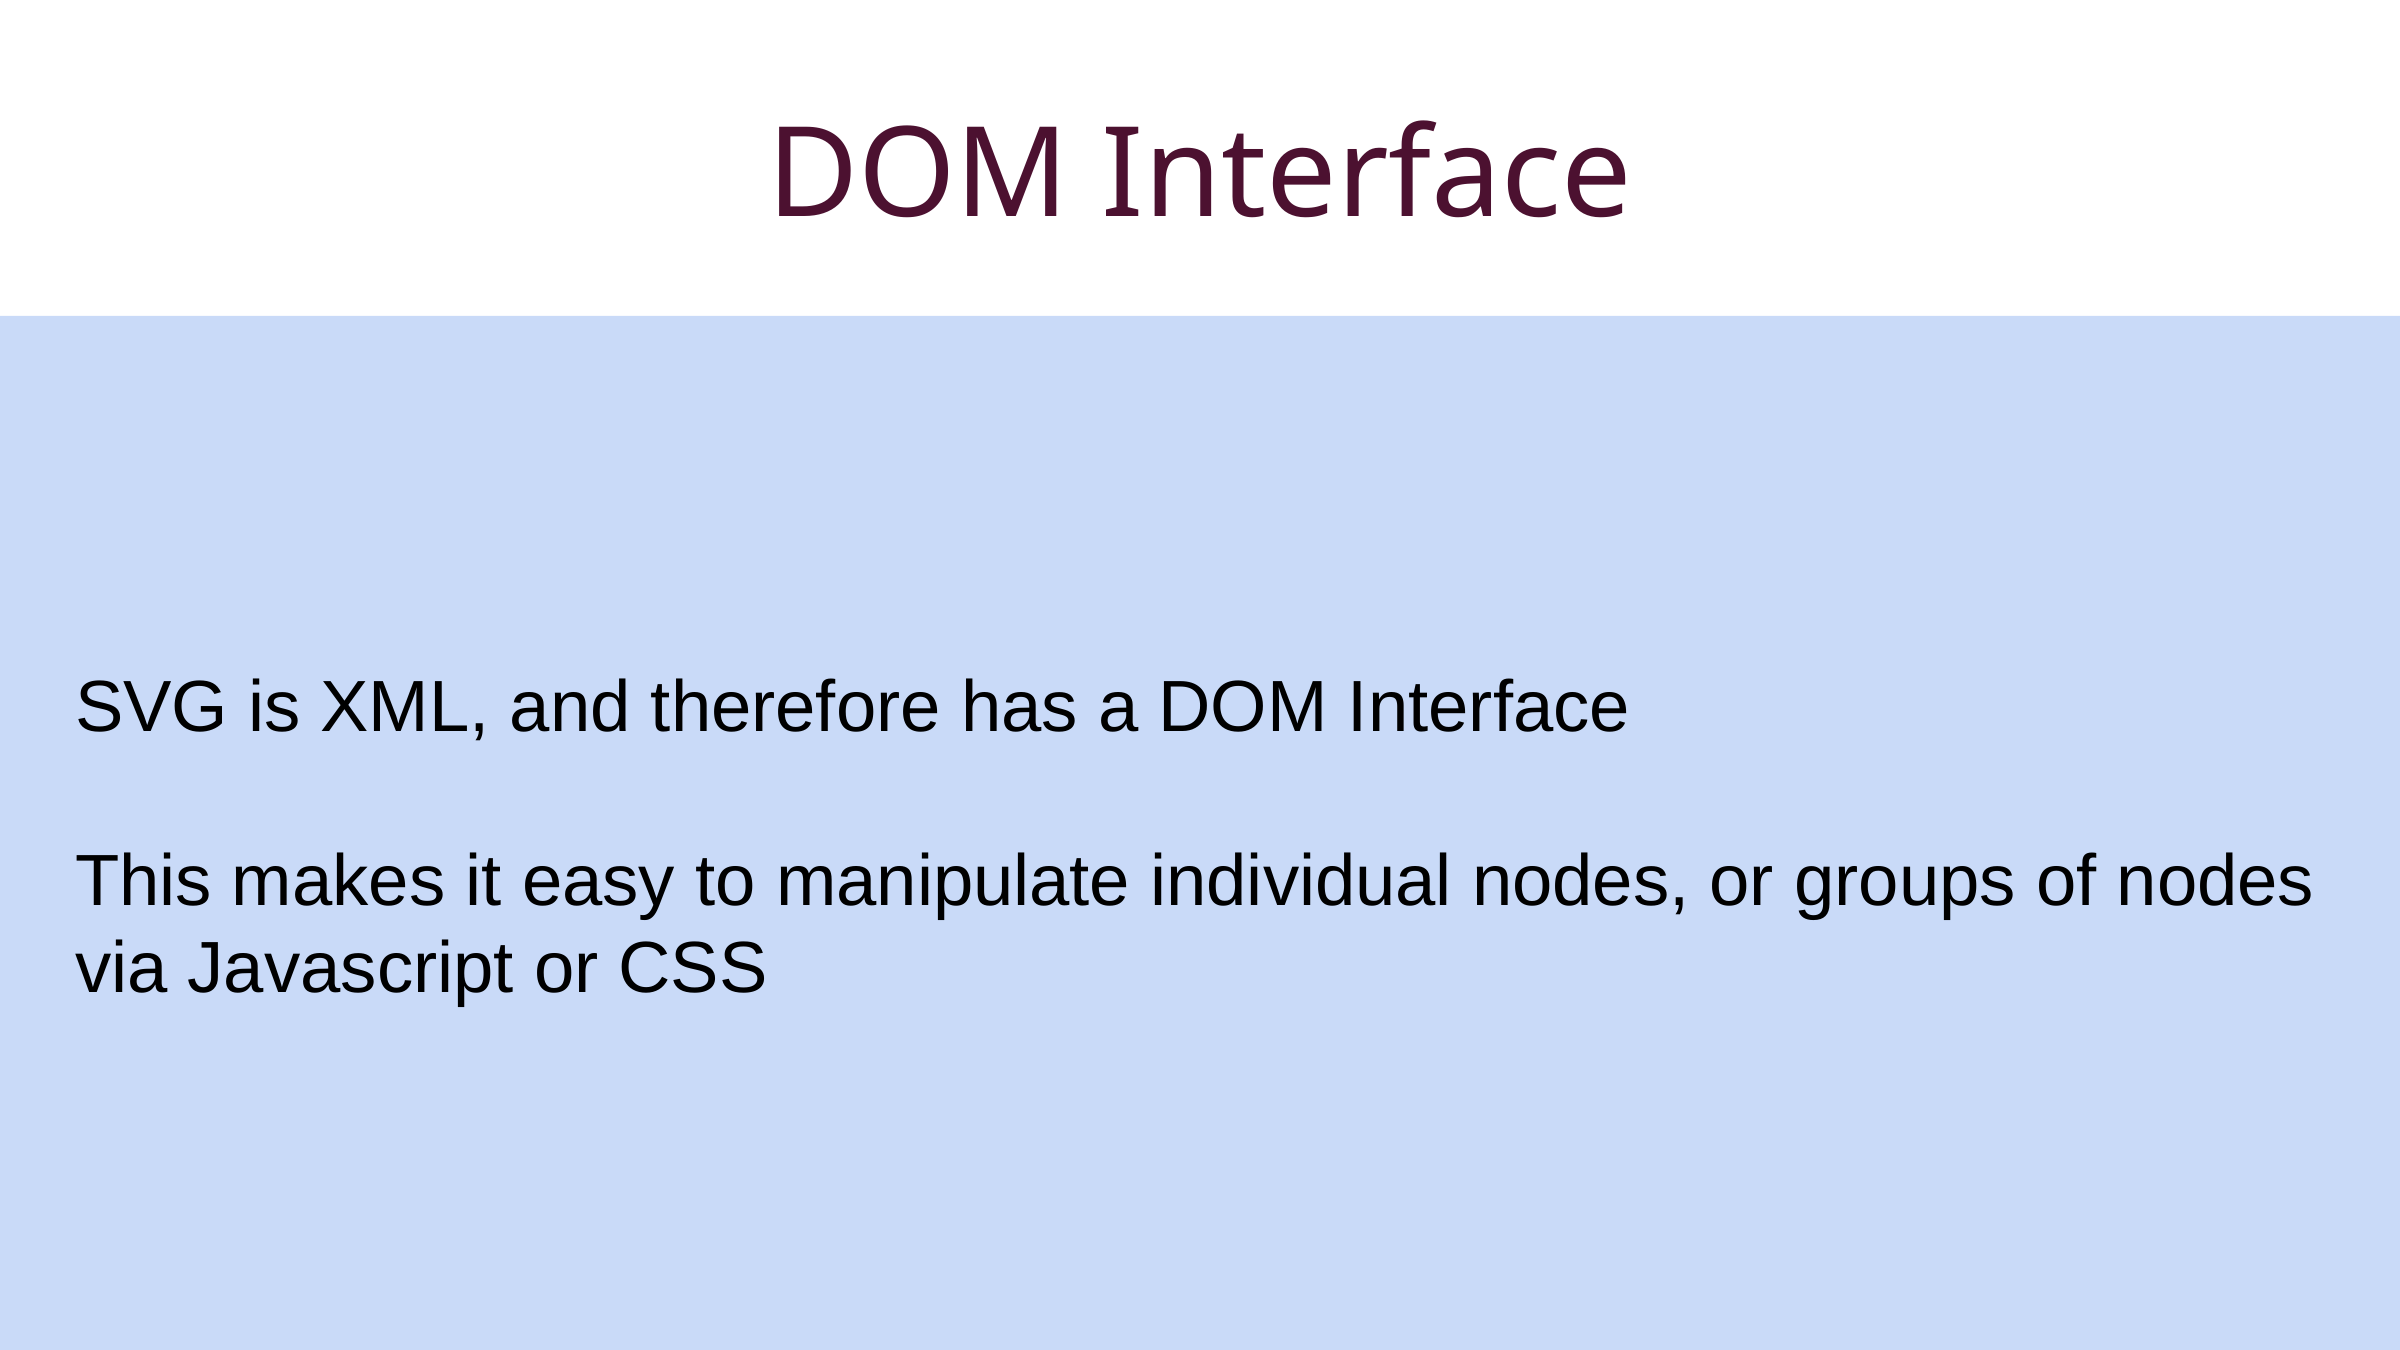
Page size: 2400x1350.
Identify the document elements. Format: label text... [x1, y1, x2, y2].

text_box SVG is XML, and therefore has a DOM Interface This makes it easy to manipulate individual nodes, or groups of nodes via Javascript or CSS [0, 315, 2400, 1350]
text_box DOM Interface [120, 53, 2280, 280]
